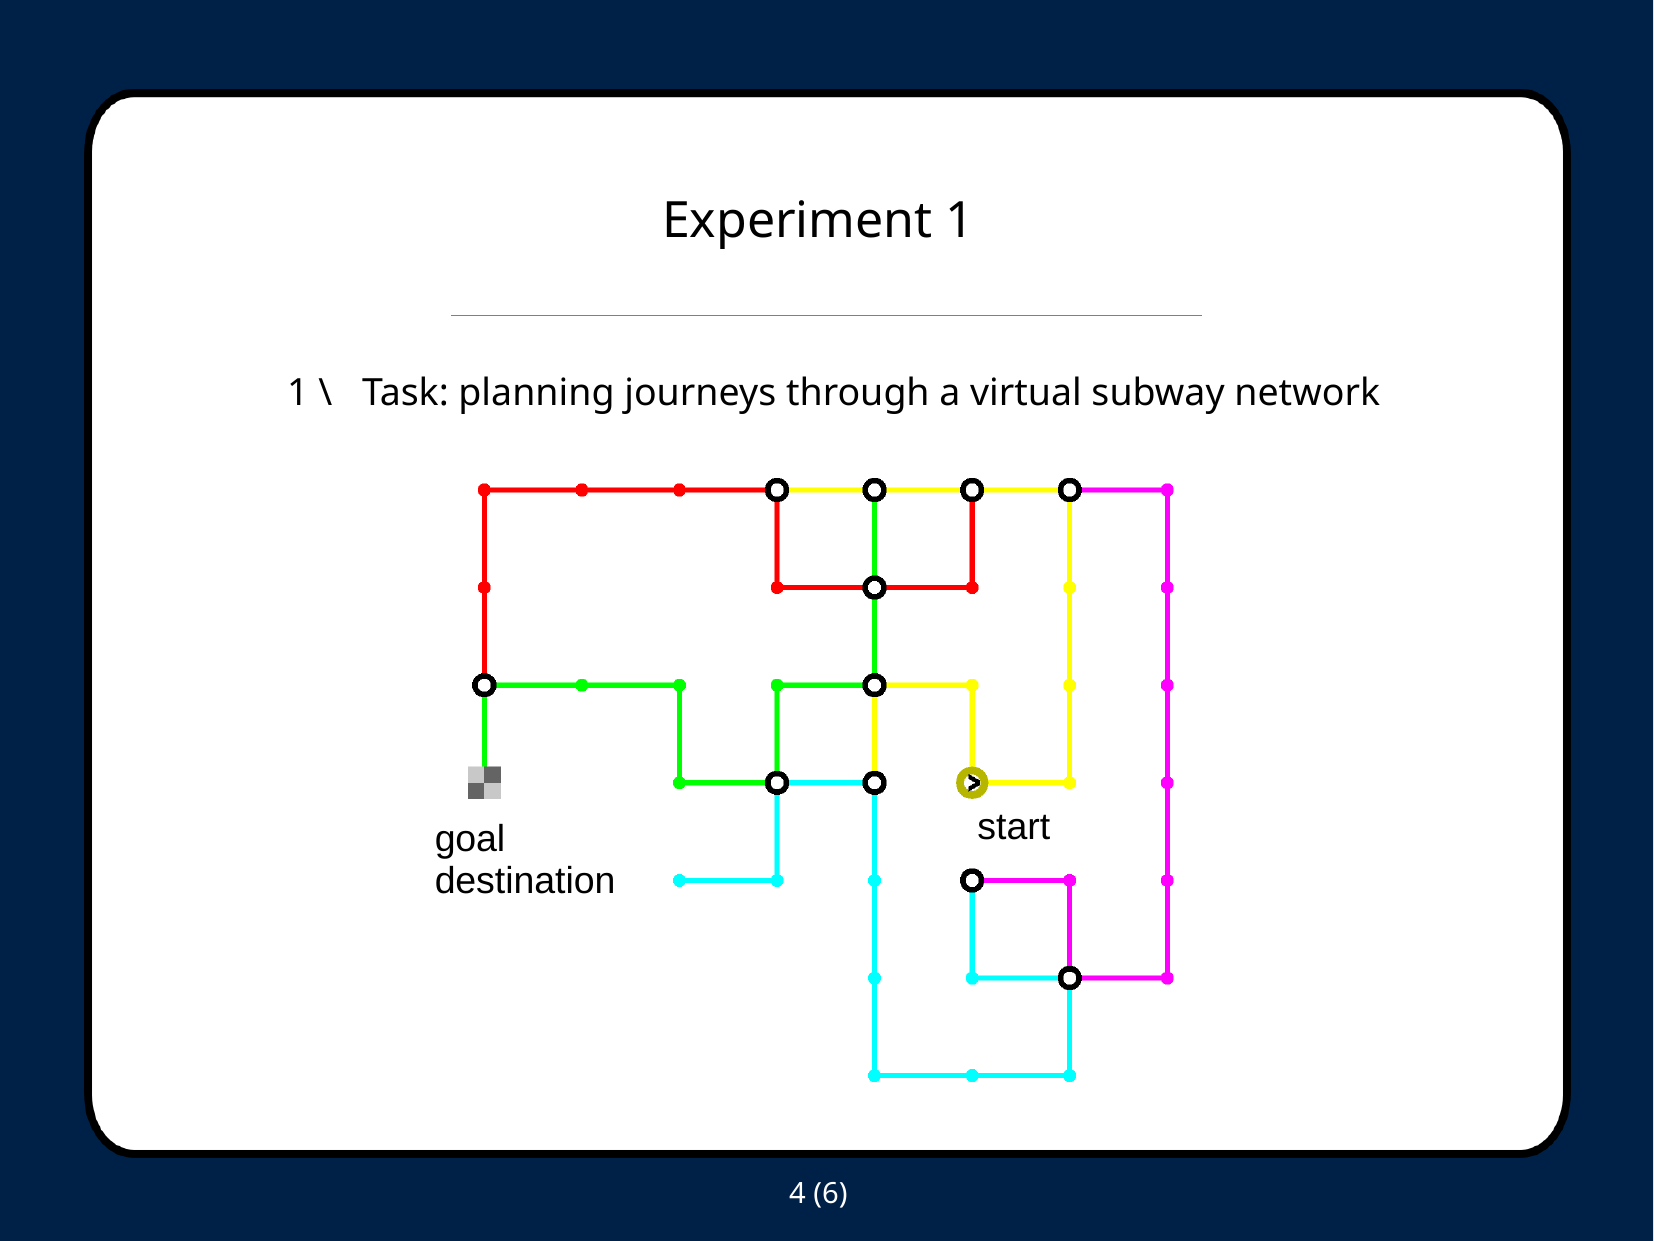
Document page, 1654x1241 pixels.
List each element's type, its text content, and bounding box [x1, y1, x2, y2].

title 4 (6) [74, 1170, 1562, 1214]
text_box start [962, 798, 1076, 898]
title 1 \ Task: planning journeys through a virtual subway network [219, 369, 1449, 413]
title Experiment 1 [74, 188, 1562, 247]
text_box goal destination [420, 810, 631, 910]
picture [0, 0, 1654, 1241]
